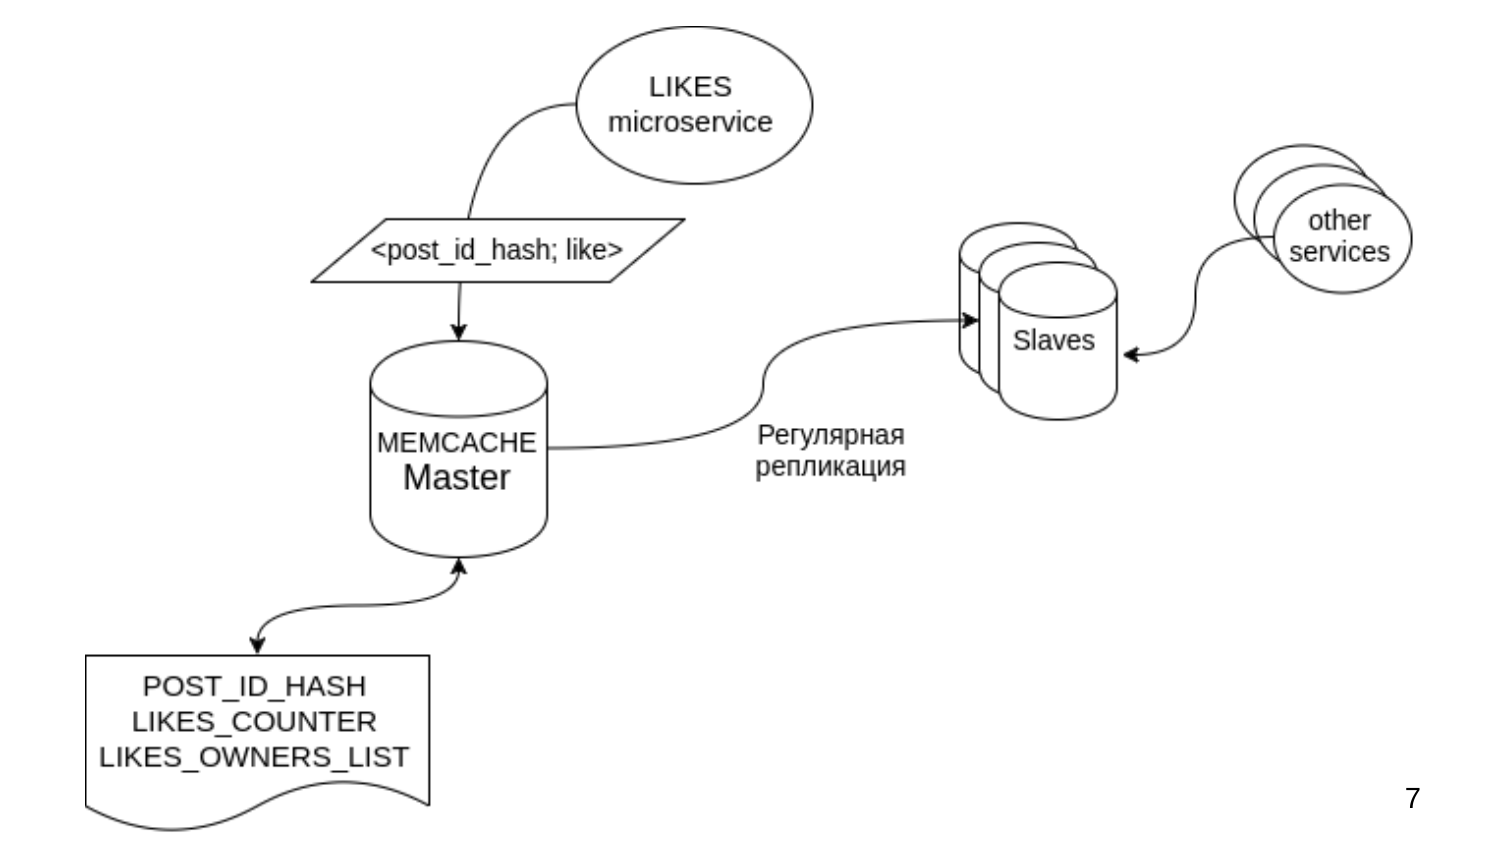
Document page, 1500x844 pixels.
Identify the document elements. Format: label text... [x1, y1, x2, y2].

slide_number <number> [1389, 764, 1480, 830]
picture [85, 26, 1415, 834]
